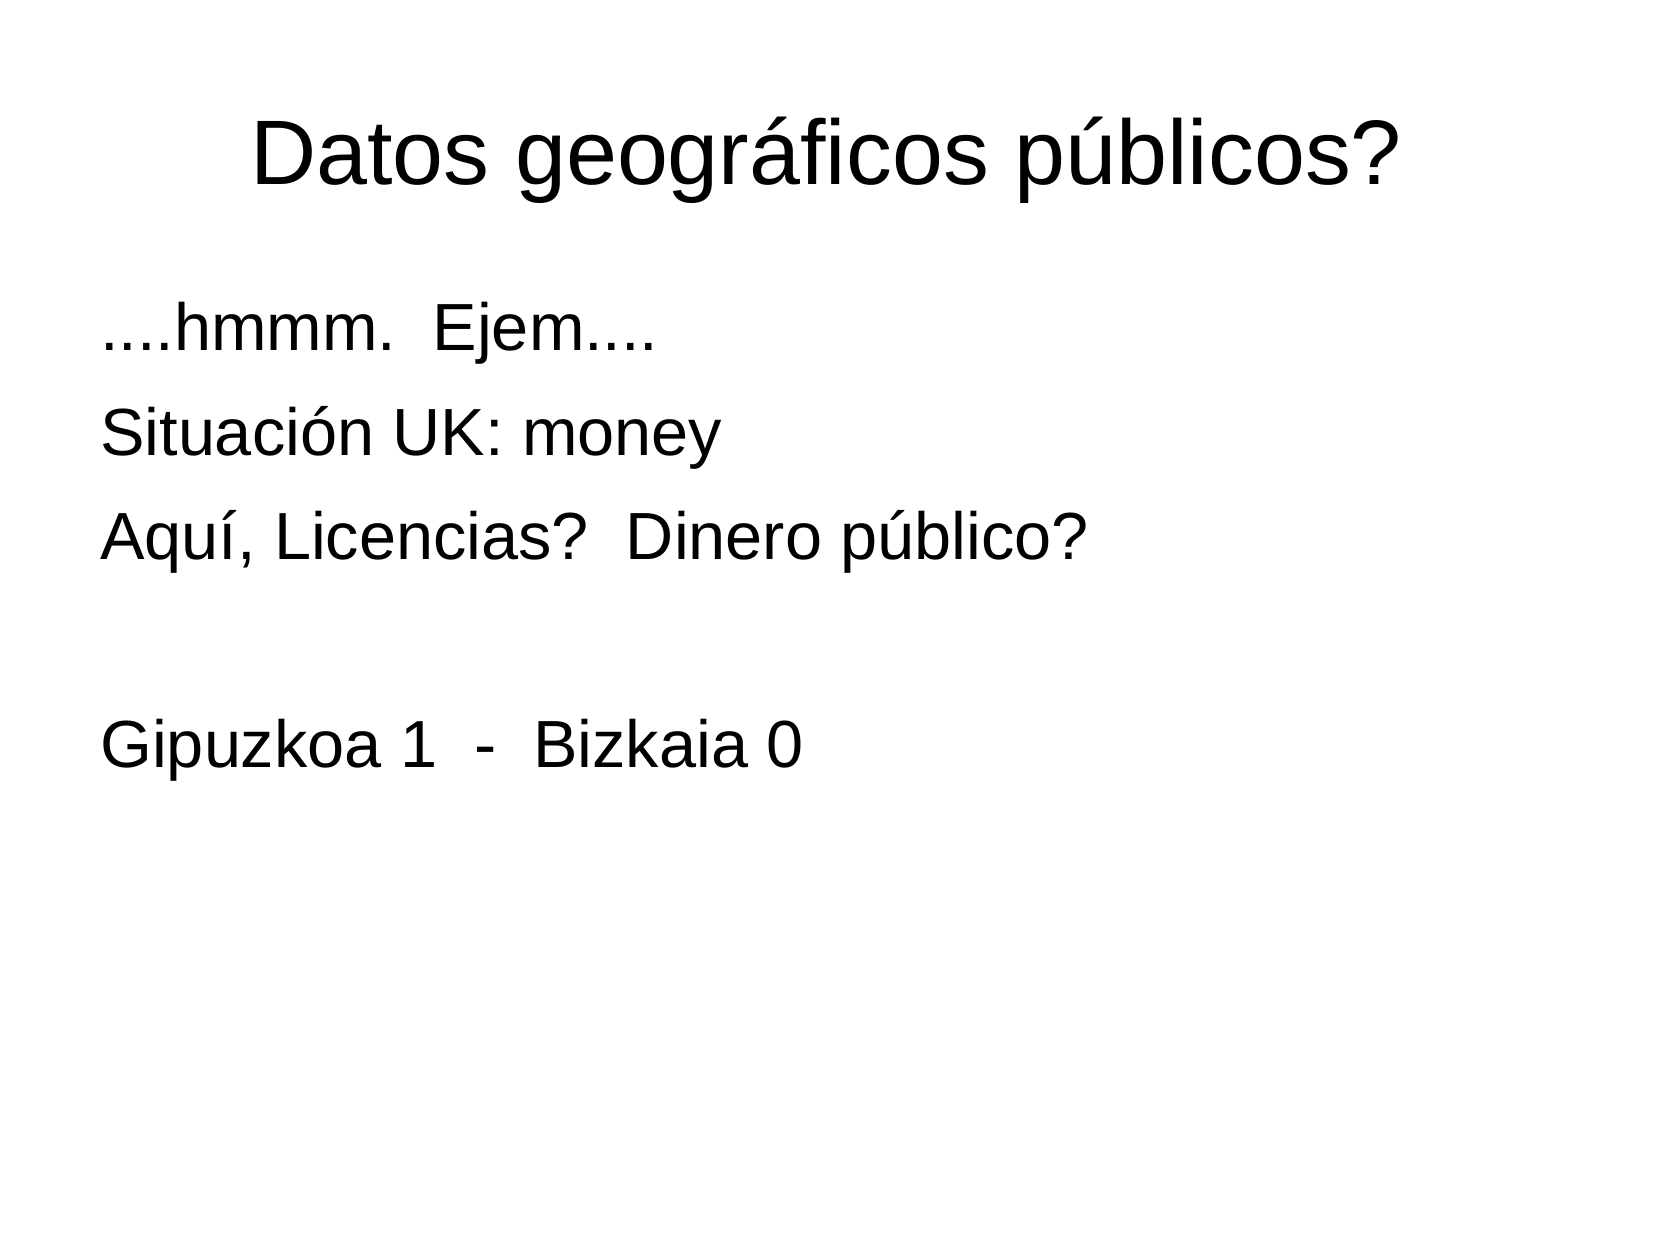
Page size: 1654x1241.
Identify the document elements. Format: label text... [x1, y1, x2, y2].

list ....hmmm. Ejem.... Situación UK: money Aquí, Licencias? Dinero público? Gipuzkoa 1 - Bizkaia 0 [82, 290, 1506, 1094]
title Datos geográficos públicos? [82, 56, 1571, 250]
